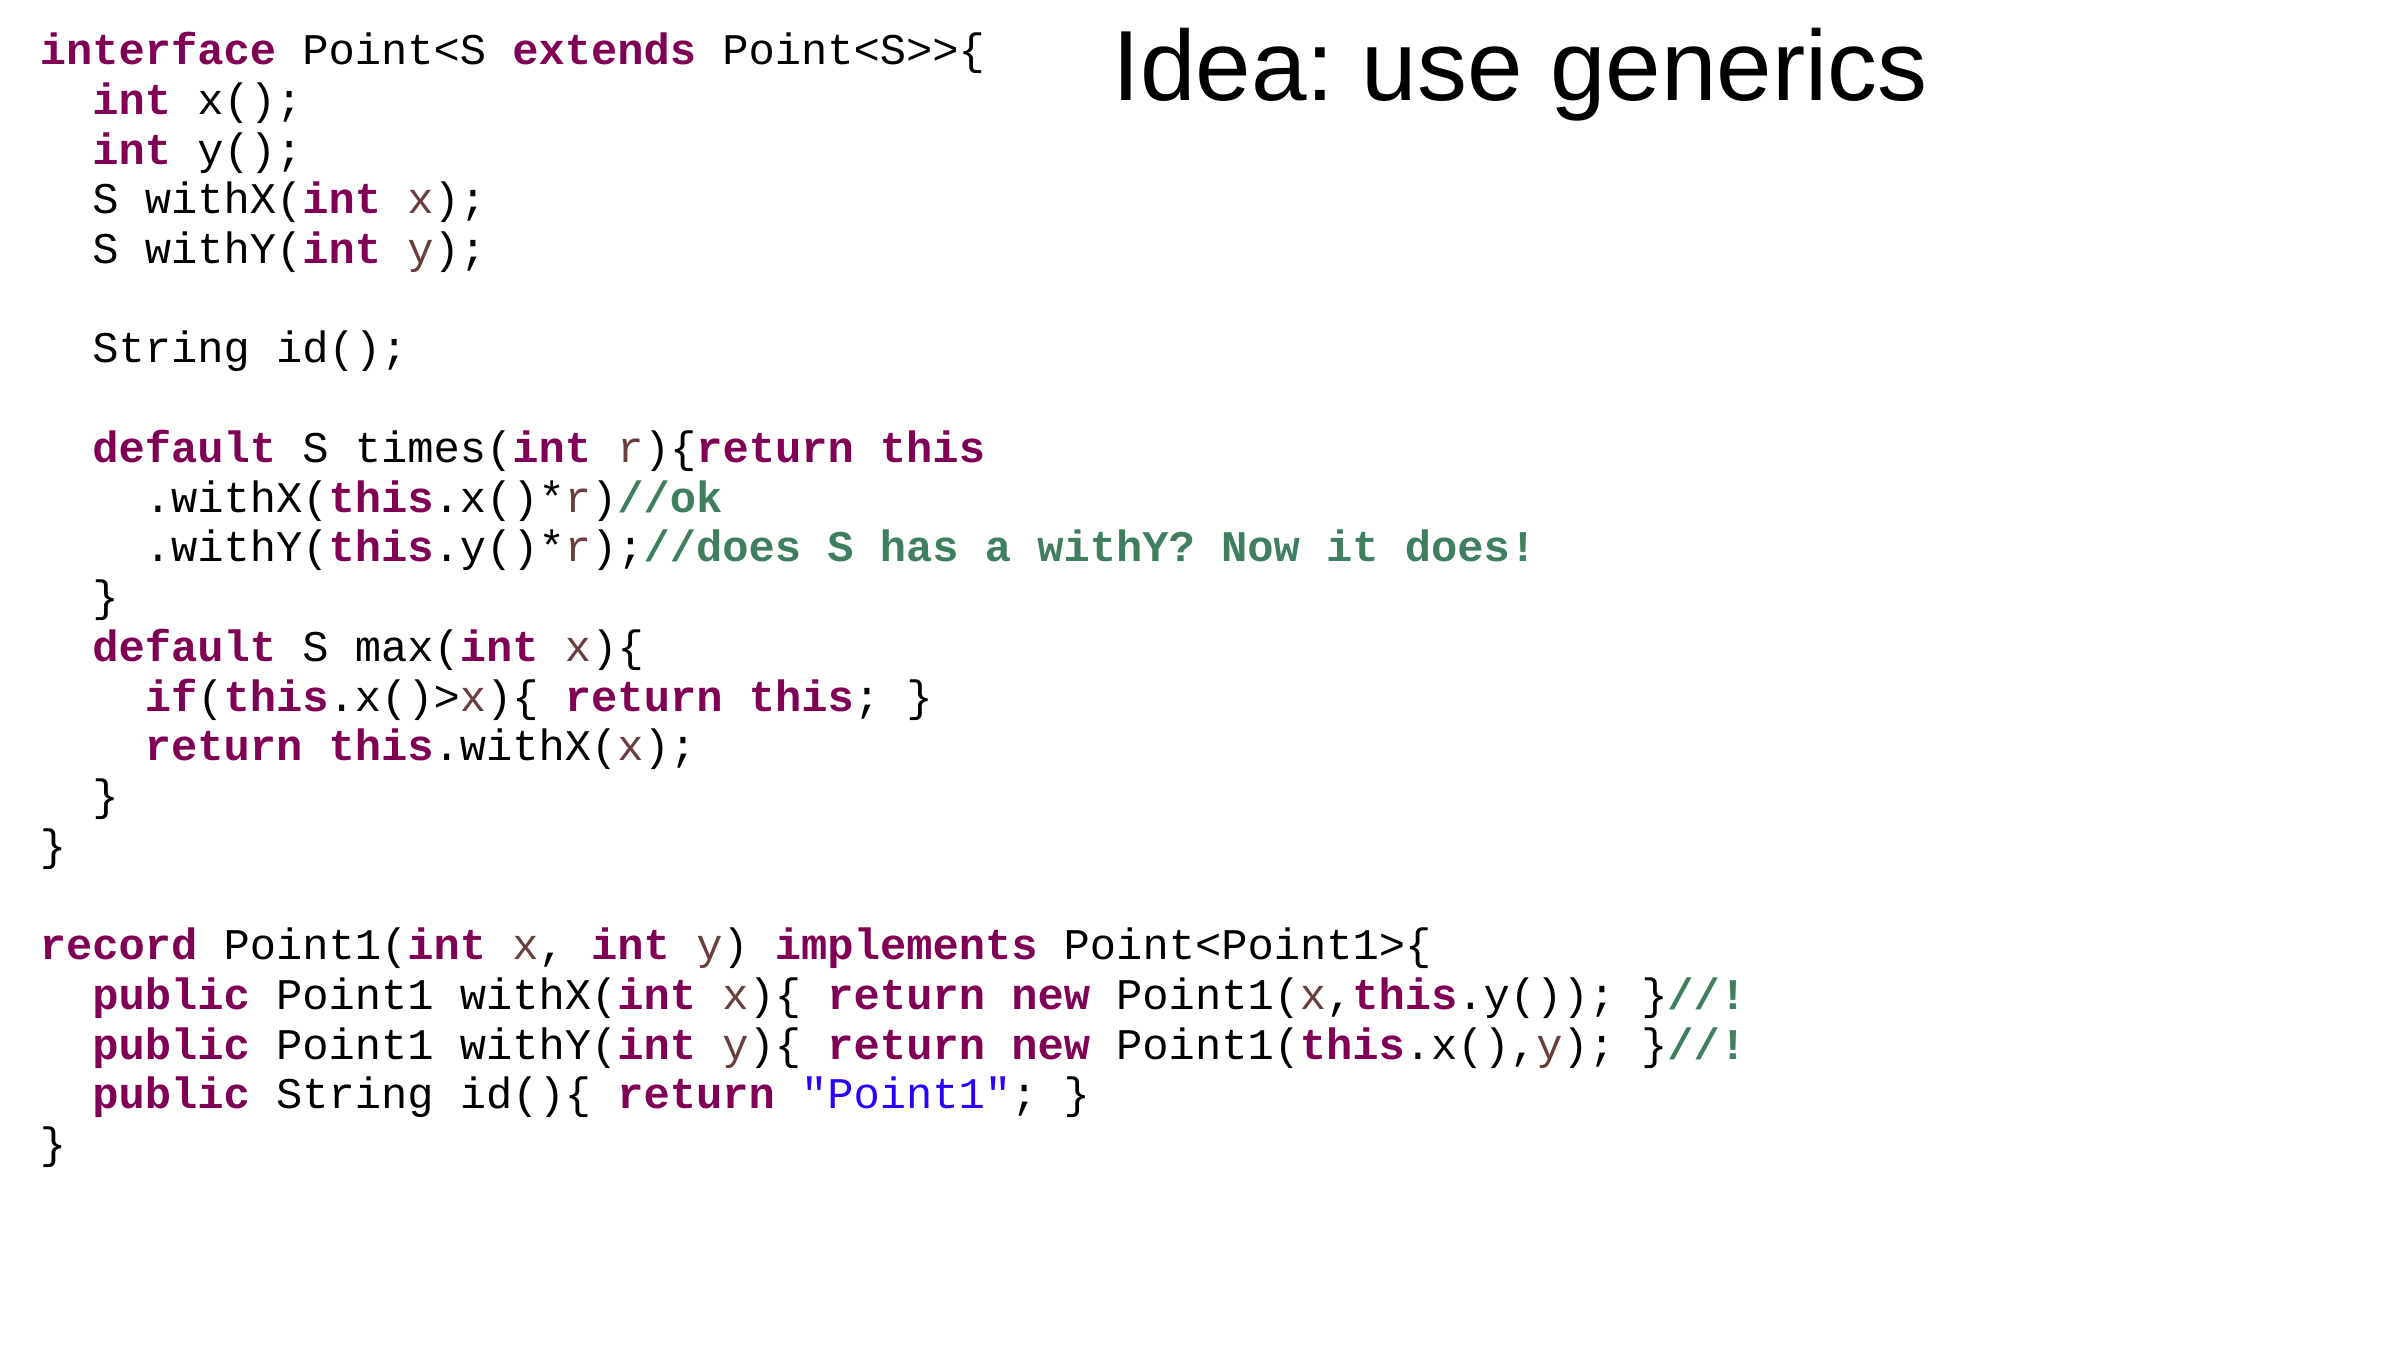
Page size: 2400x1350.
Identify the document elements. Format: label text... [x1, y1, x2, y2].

title Idea: use generics [300, 0, 2400, 179]
text_box interface Point<S extends Point<S>>{ int x(); int y(); S withX(int x); S withY(int y); String id(); default S times(int r){return this .withX(this.x()*r)//ok .withY(this.y()*r);//does S has a withY? Now it does! } default S max(int x){ if(this.x()>x){ return this; } return this.withX(x); } } record Point1(int x, int y) implements Point<Point1>{ public Point1 withX(int x){ return new Point1(x,this.y()); }//! public Point1 withY(int y){ return new Point1(this.x(),y); }//! public String id(){ return "Point1"; } } [25, 20, 2245, 1214]
